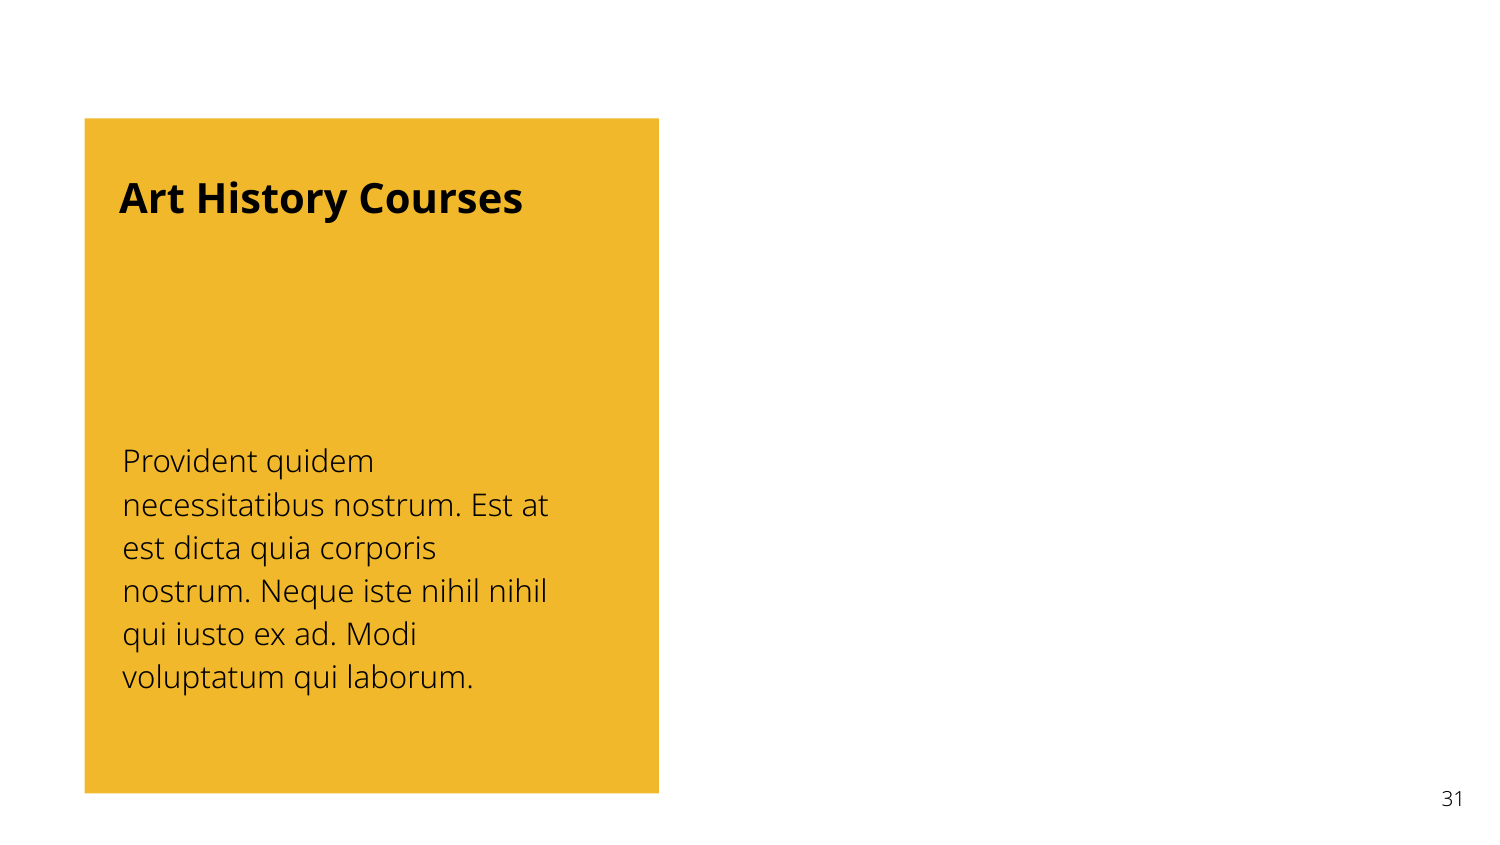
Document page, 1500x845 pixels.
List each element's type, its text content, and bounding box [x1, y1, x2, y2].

title Art History Courses [104, 168, 638, 263]
title Provident quidem necessitatibus nostrum. Est at est dicta quia corporis nostrum. Neque iste nihil nihil qui iusto ex ad. Modi voluptatum qui laborum. [107, 421, 576, 753]
